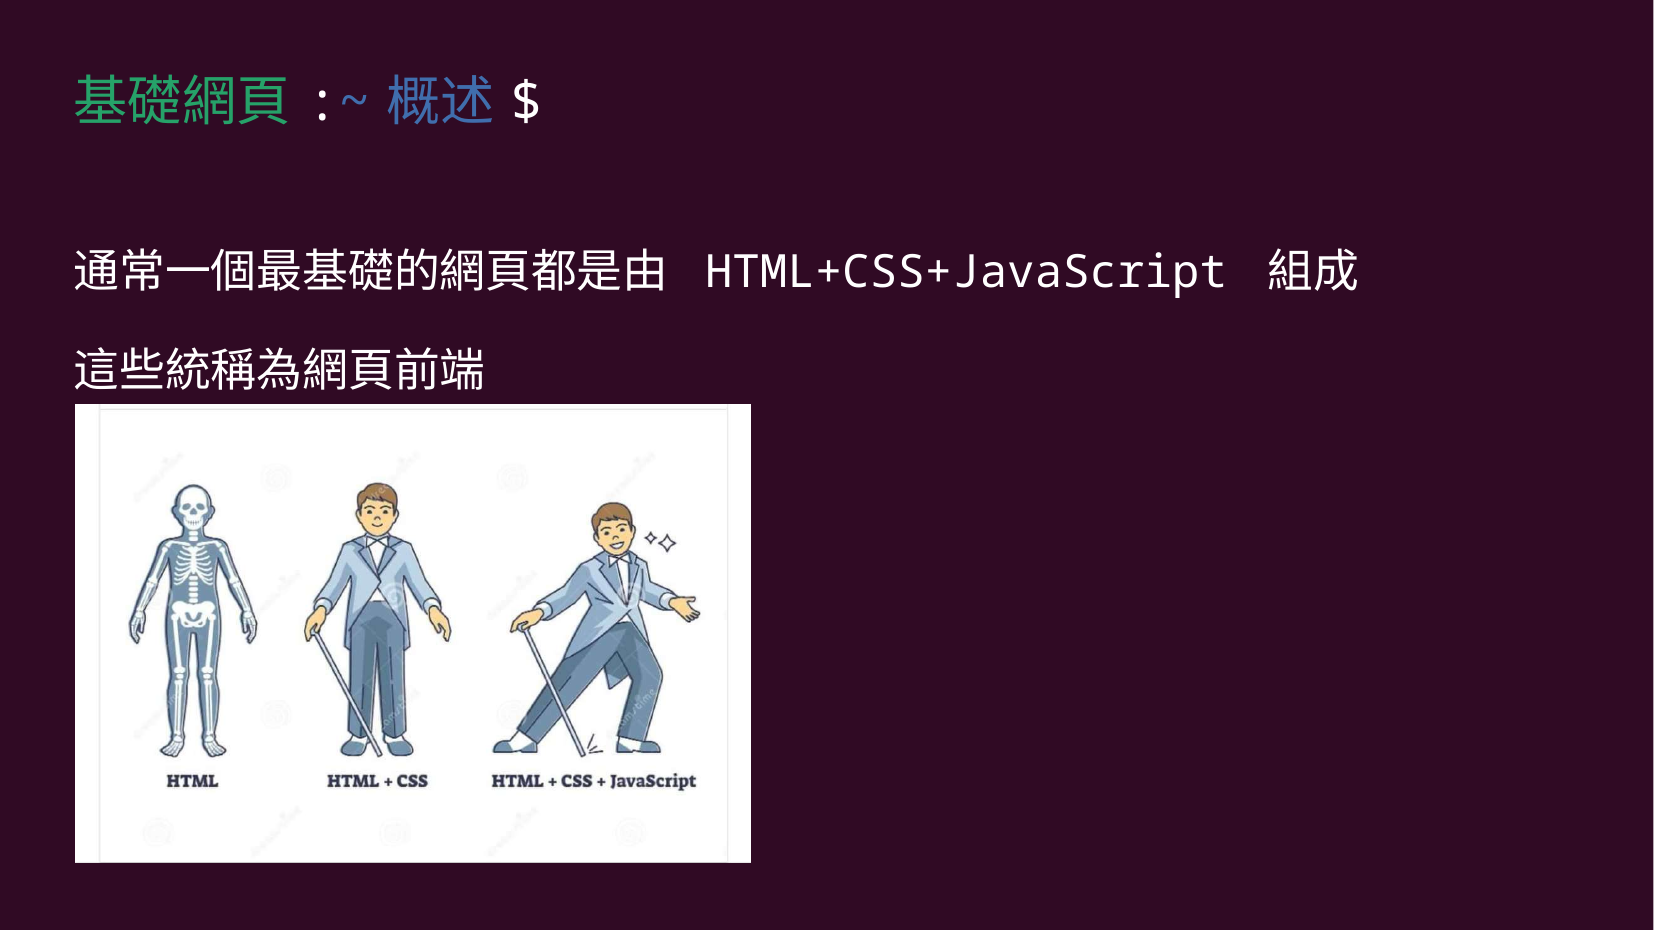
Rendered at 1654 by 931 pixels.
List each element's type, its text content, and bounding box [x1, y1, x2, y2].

picture [75, 404, 751, 863]
text_box 通常一個最基礎的網頁都是由 HTML+CSS+JavaScript 組成 這些統稱為網頁前端 [59, 193, 1613, 672]
text_box 基礎網頁:~概述$ [59, 55, 1201, 139]
